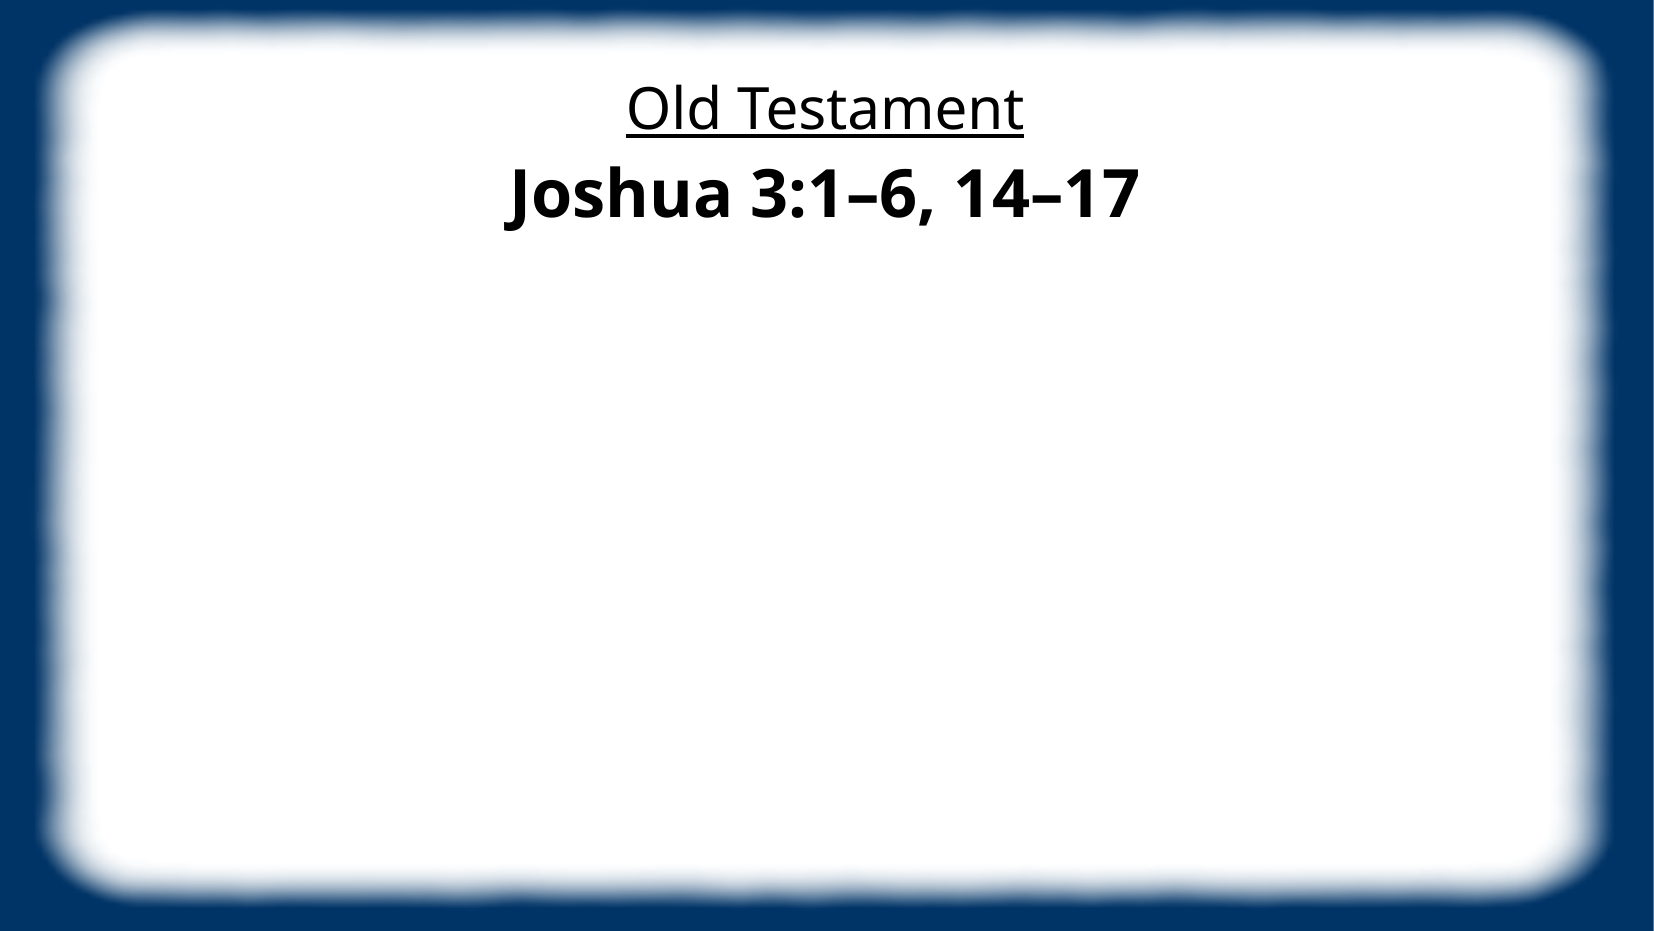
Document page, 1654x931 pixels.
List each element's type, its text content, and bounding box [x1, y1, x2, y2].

text_box Old Testament Joshua 3:1–6, 14–17 [105, 60, 1546, 241]
picture [0, 0, 1654, 931]
